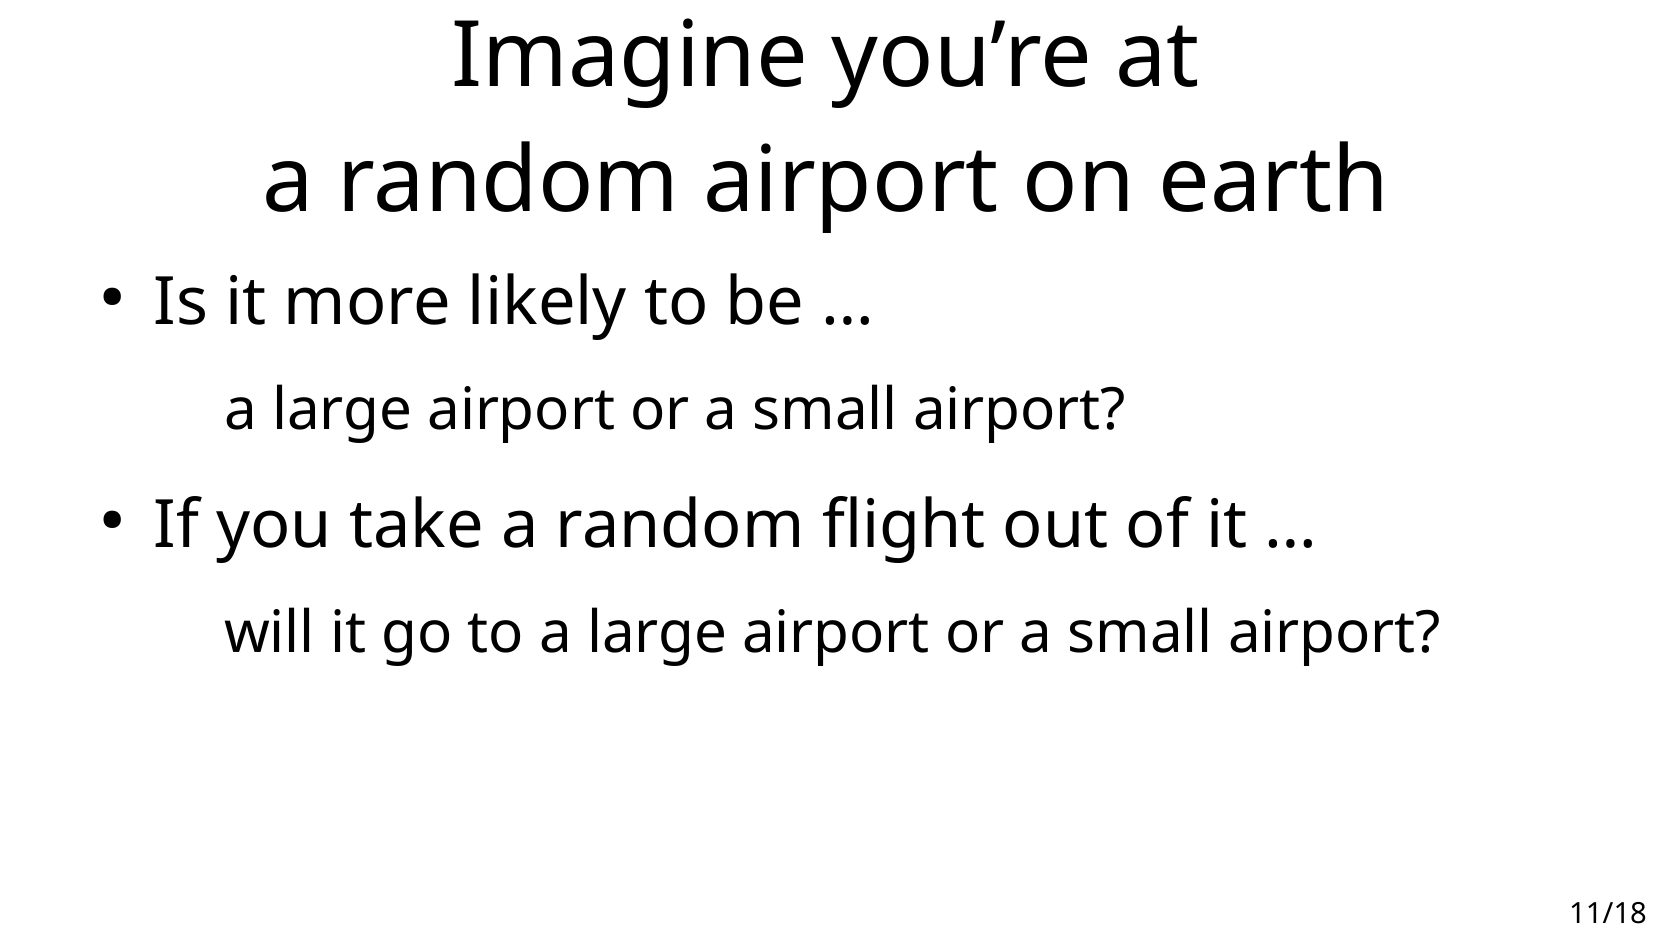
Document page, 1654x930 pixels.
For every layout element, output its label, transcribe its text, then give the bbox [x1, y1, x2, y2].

title Imagine you’re at a random airport on earth [82, 0, 1571, 243]
list Is it more likely to be … a large airport or a small airport? If you take a random flight out of it … will it go to a large airport or a small airport? [82, 252, 1571, 793]
